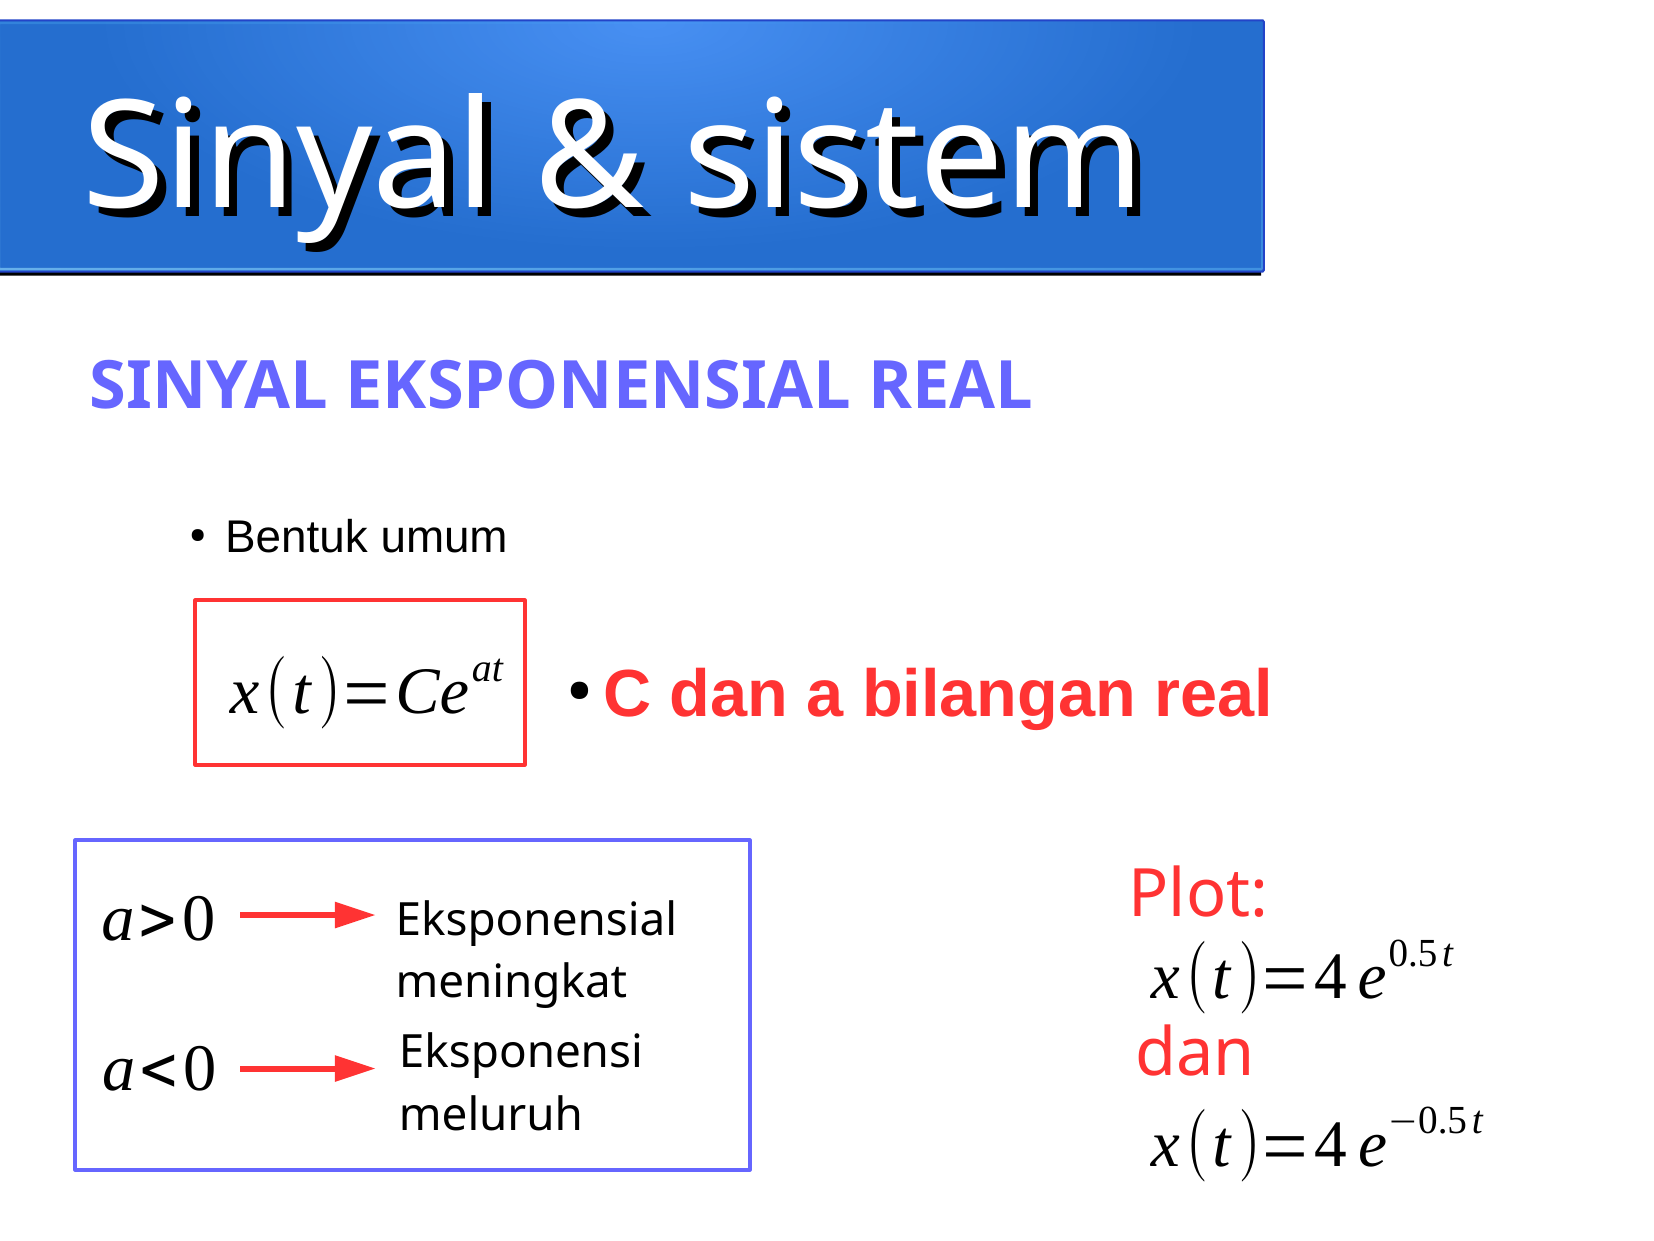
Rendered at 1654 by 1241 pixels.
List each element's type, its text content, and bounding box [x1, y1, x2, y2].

text_box Eksponensial meningkat [380, 878, 701, 997]
text_box Plot: [1113, 837, 1291, 1003]
text_box Bentuk umum [174, 503, 523, 571]
title Sinyal & sistem [82, 47, 1235, 252]
chart [1140, 930, 1463, 1018]
chart [218, 645, 512, 733]
chart [1140, 1097, 1492, 1186]
text_box C dan a bilangan real [552, 648, 1290, 738]
text_box dan [1120, 997, 1265, 1162]
text_box Eksponensi meluruh [384, 1010, 679, 1129]
chart [93, 881, 223, 956]
text_box SINYAL EKSPONENSIAL REAL [75, 330, 1095, 420]
chart [94, 1031, 223, 1106]
